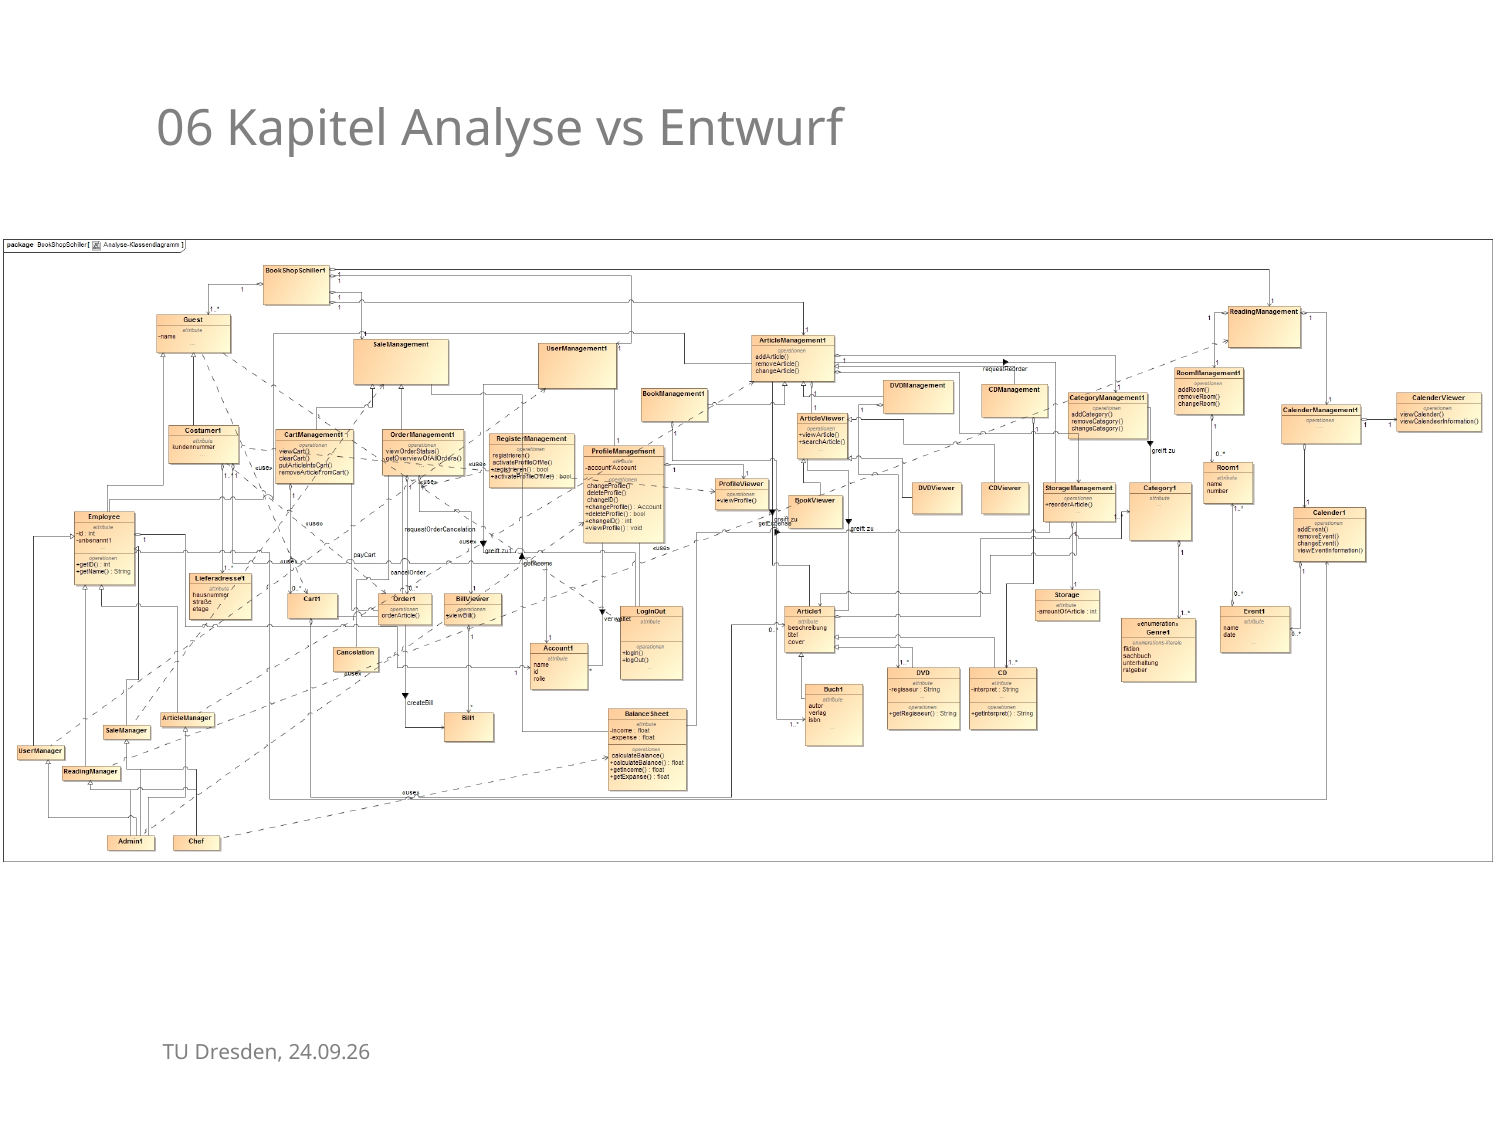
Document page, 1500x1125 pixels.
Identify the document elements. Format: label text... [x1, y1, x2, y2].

title 06 Kapitel Analyse vs Entwurf [156, 88, 1388, 165]
picture [0, 236, 1500, 870]
